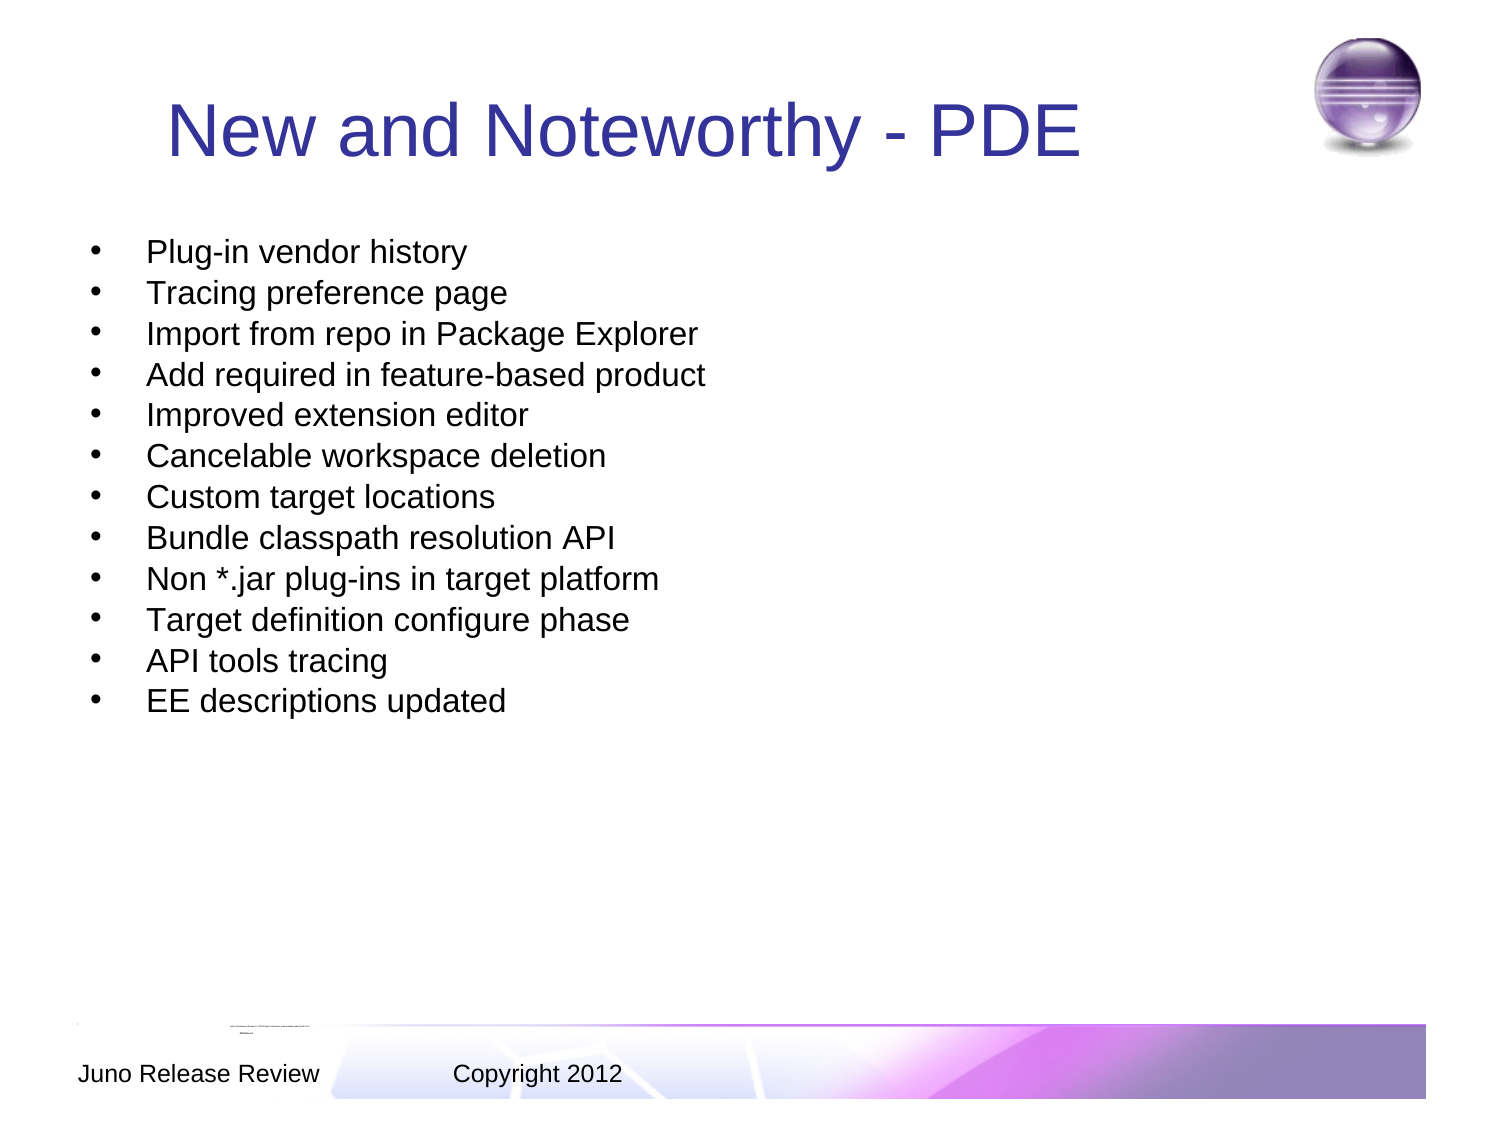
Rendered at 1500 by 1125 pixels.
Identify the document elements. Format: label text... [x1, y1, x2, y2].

picture [225, 1024, 1426, 1099]
title New and Noteworthy - PDE [75, 37, 1176, 226]
picture [1307, 37, 1426, 157]
list Plug-in vendor history Tracing preference page Import from repo in Package Explorer Add required in feature-based product Improved extension editor Cancelable workspace deletion Custom target locations Bundle classpath resolution API Non *.jar plug-ins in target platform Target definition configure phase API tools tracing EE descriptions updated [75, 230, 751, 1006]
